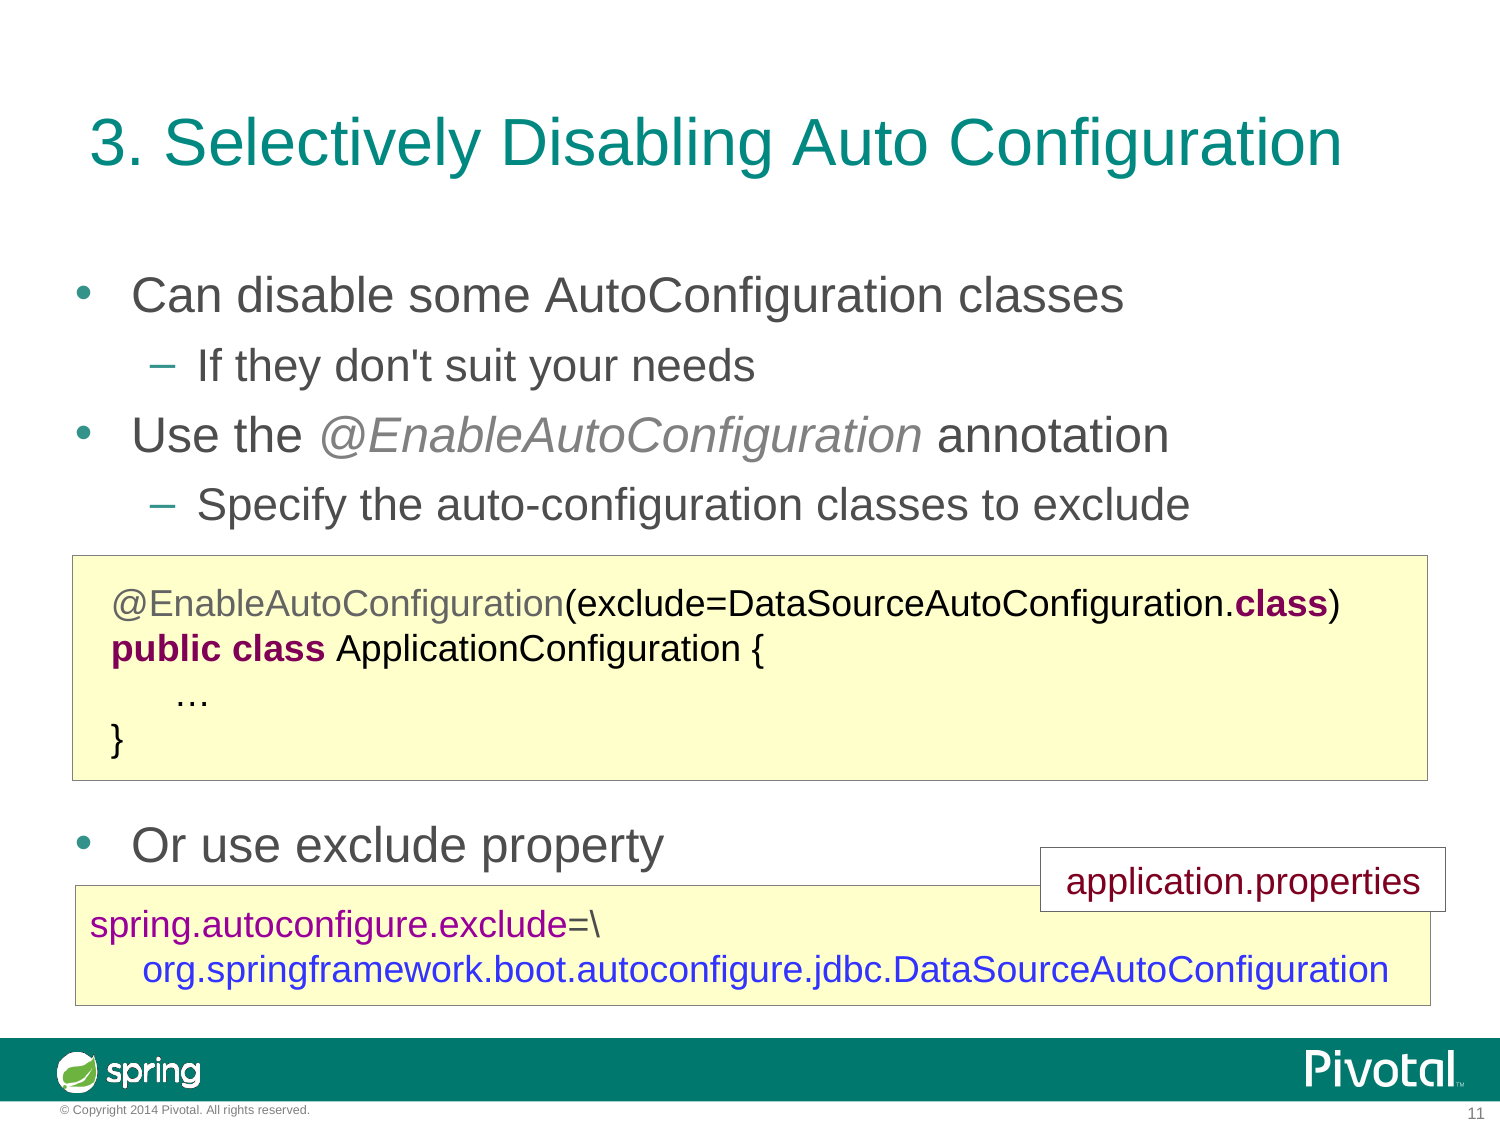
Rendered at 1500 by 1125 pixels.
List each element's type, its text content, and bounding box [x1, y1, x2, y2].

list Can disable some AutoConfiguration classes If they don't suit your needs Use the @EnableAutoConfiguration annotation Specify the auto-configuration classes to exclude Or use exclude property [60, 254, 1411, 998]
text_box spring.autoconfigure.exclude=\ org.springframework.boot.autoconfigure.jdbc.DataSourceAutoConfiguration [75, 885, 1431, 1006]
text_box @EnableAutoConfiguration(exclude=DataSourceAutoConfiguration.class) public class ApplicationConfiguration { … } [72, 555, 1428, 781]
picture [1306, 1050, 1464, 1087]
text_box application.properties [1040, 847, 1446, 912]
title 3. Selectively Disabling Auto Configuration [75, 45, 1426, 233]
picture [32, 1041, 210, 1103]
